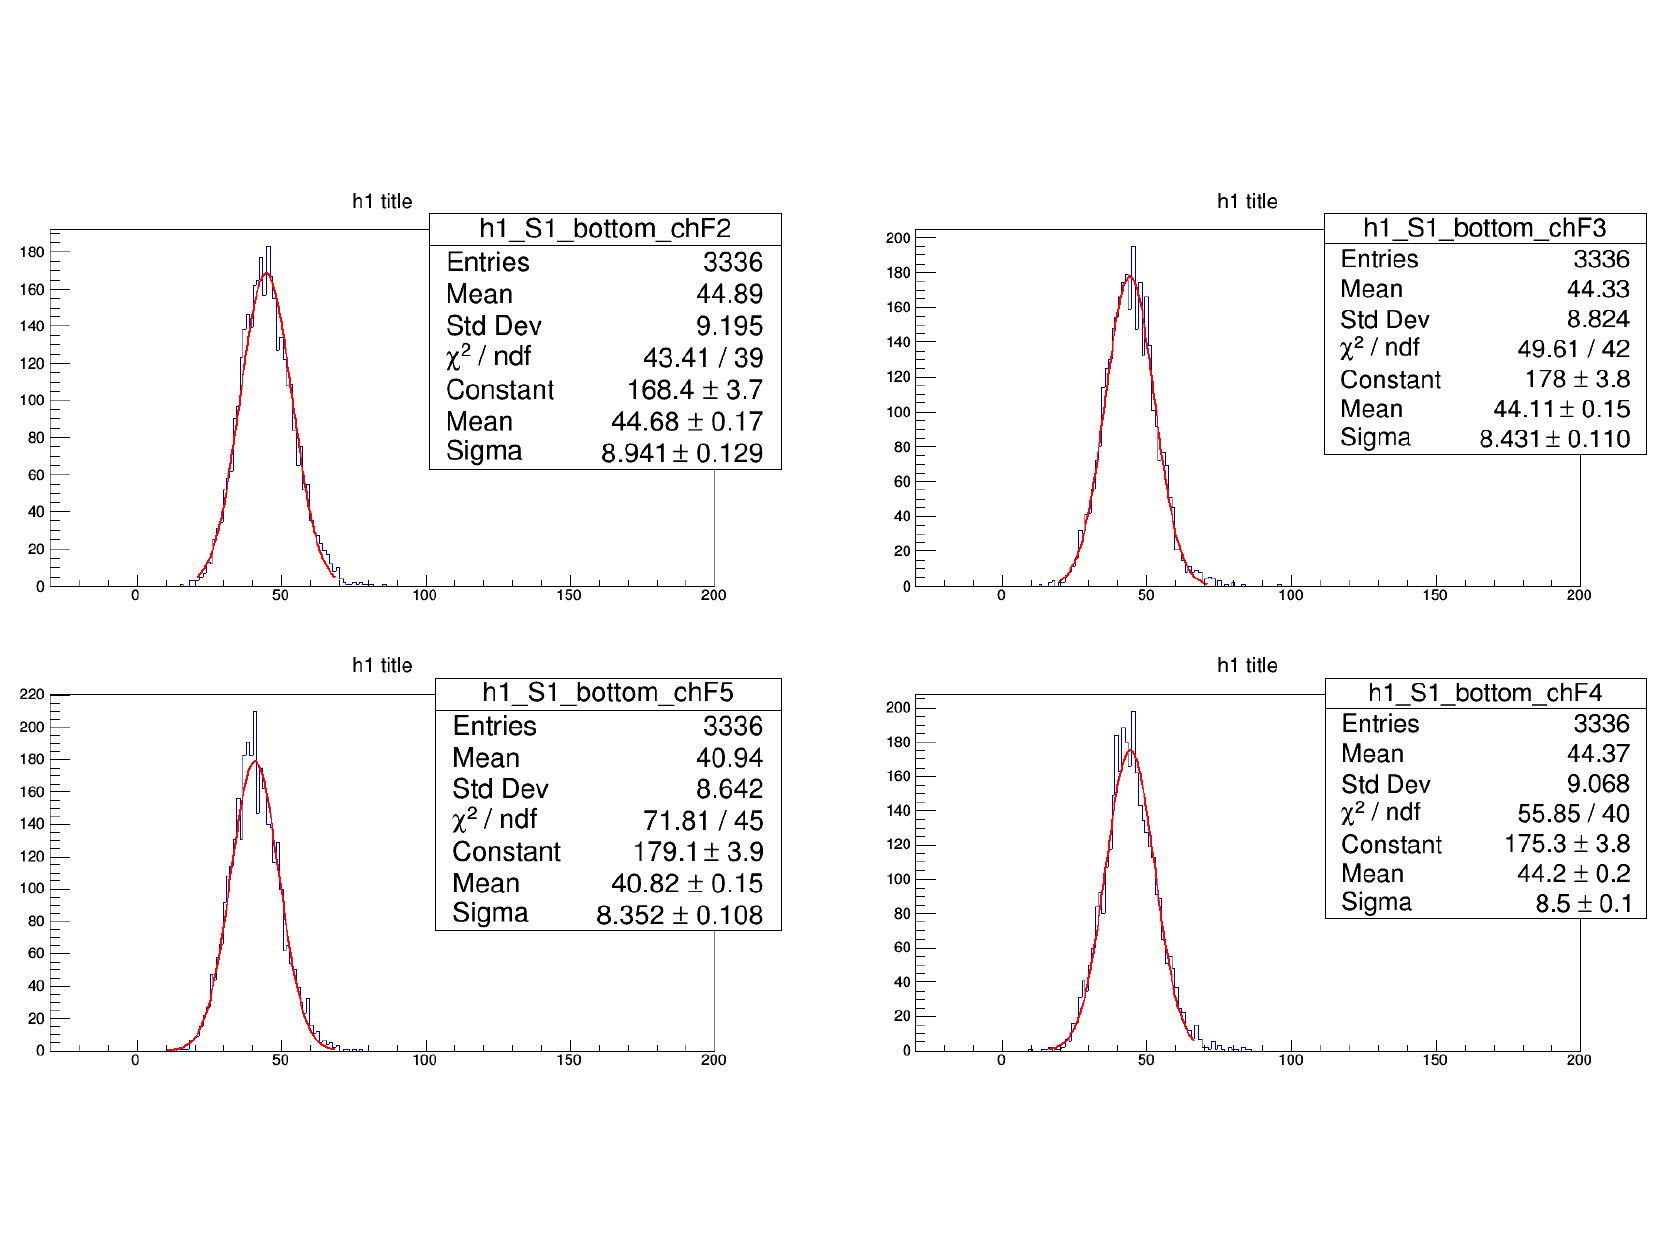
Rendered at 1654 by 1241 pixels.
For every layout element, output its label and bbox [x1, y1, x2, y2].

picture [6, 177, 1654, 1070]
